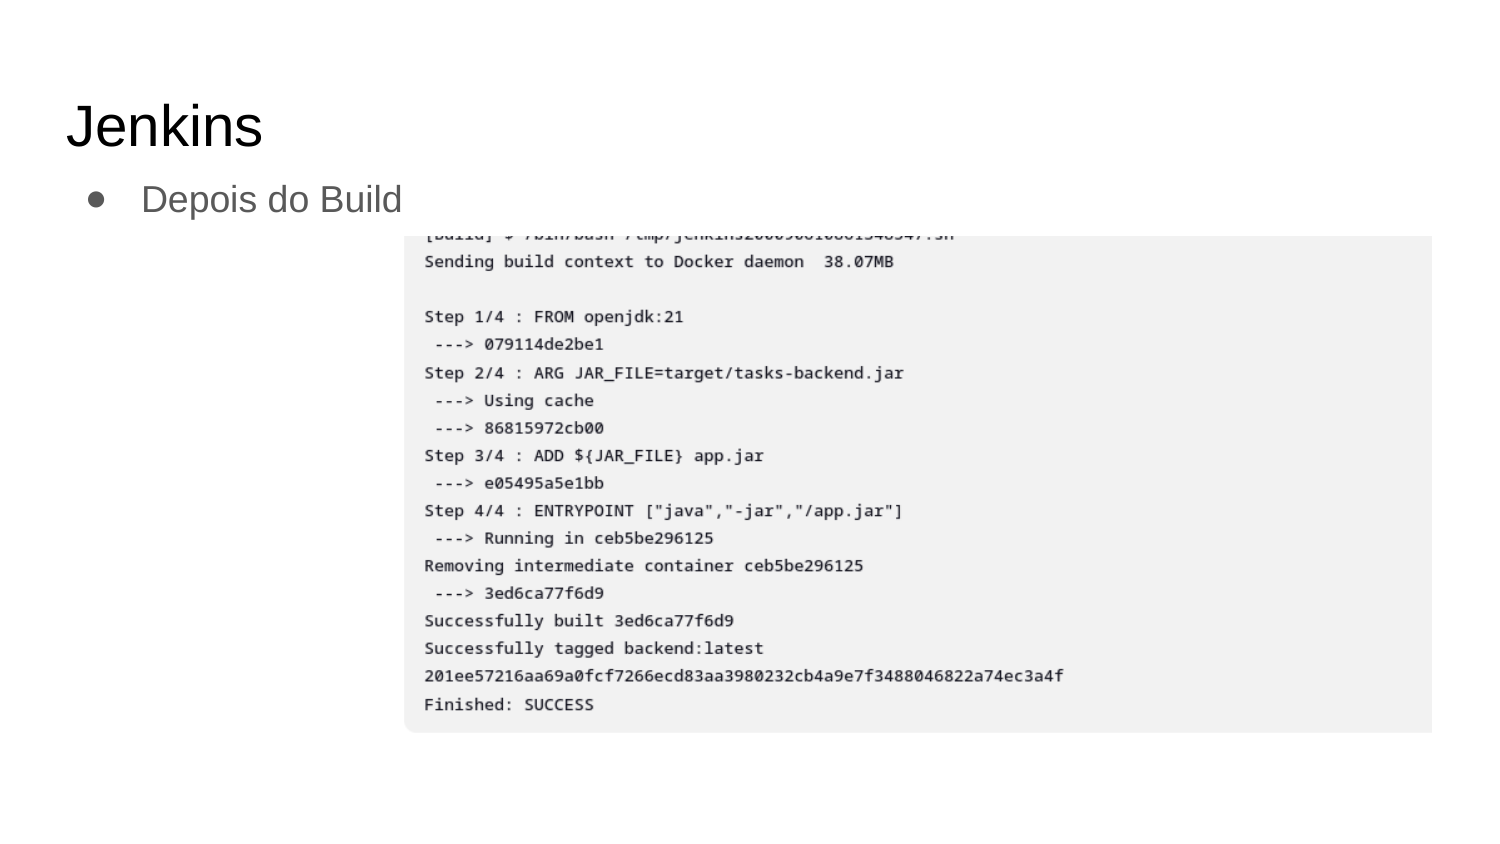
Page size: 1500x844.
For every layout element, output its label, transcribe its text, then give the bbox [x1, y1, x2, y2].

picture [383, 236, 1432, 798]
title Jenkins [51, 72, 1449, 153]
list Depois do Build [51, 153, 1489, 714]
